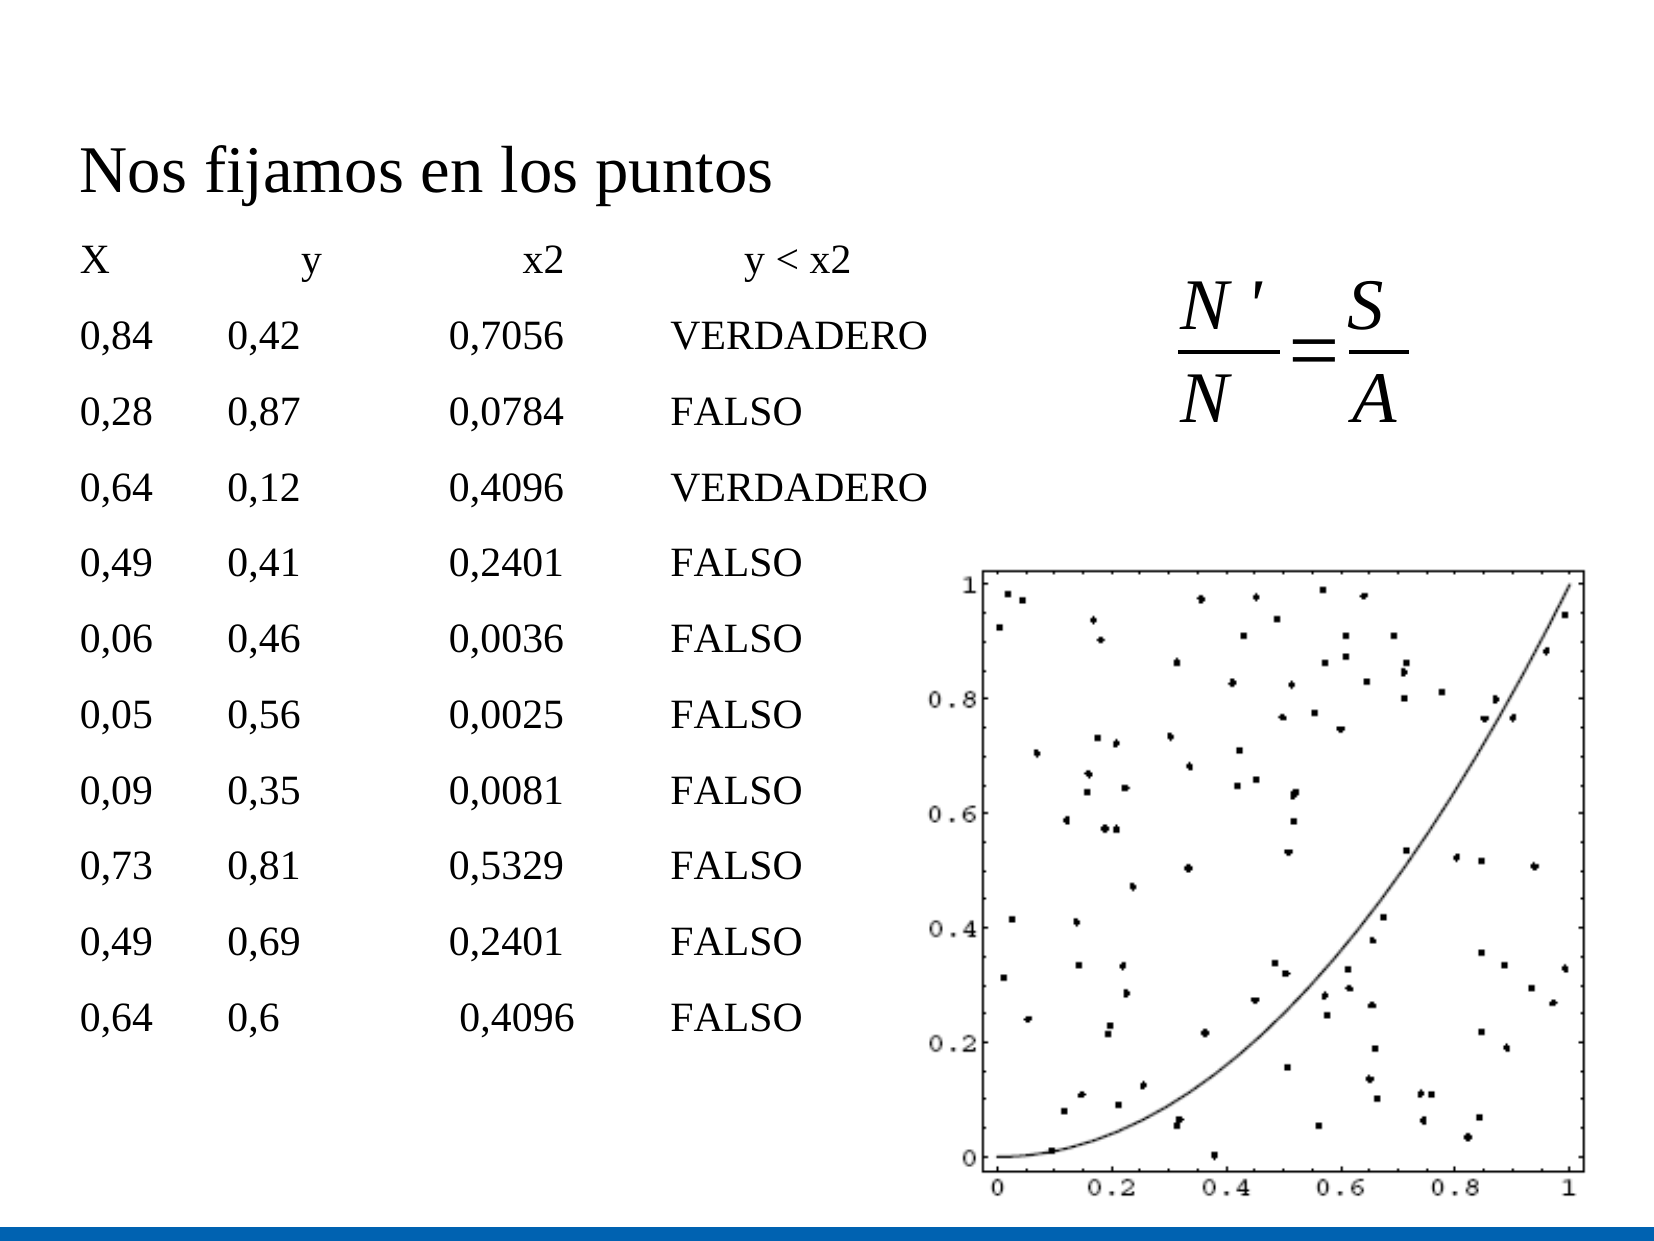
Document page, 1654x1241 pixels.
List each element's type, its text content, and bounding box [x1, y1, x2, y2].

list Nos fijamos en los puntos X y x2 y < x2 0,84 0,42 0,7056 VERDADERO 0,28 0,87 0,0784 FALSO 0,64 0,12 0,4096 VERDADERO 0,49 0,41 0,2401 FALSO 0,06 0,46 0,0036 FALSO 0,05 0,56 0,0025 FALSO 0,09 0,35 0,0081 FALSO 0,73 0,81 0,5329 FALSO 0,49 0,69 0,2401 FALSO 0,64 0,6 0,4096 FALSO [79, 132, 1492, 1094]
picture [924, 554, 1625, 1217]
chart [1168, 265, 1418, 438]
